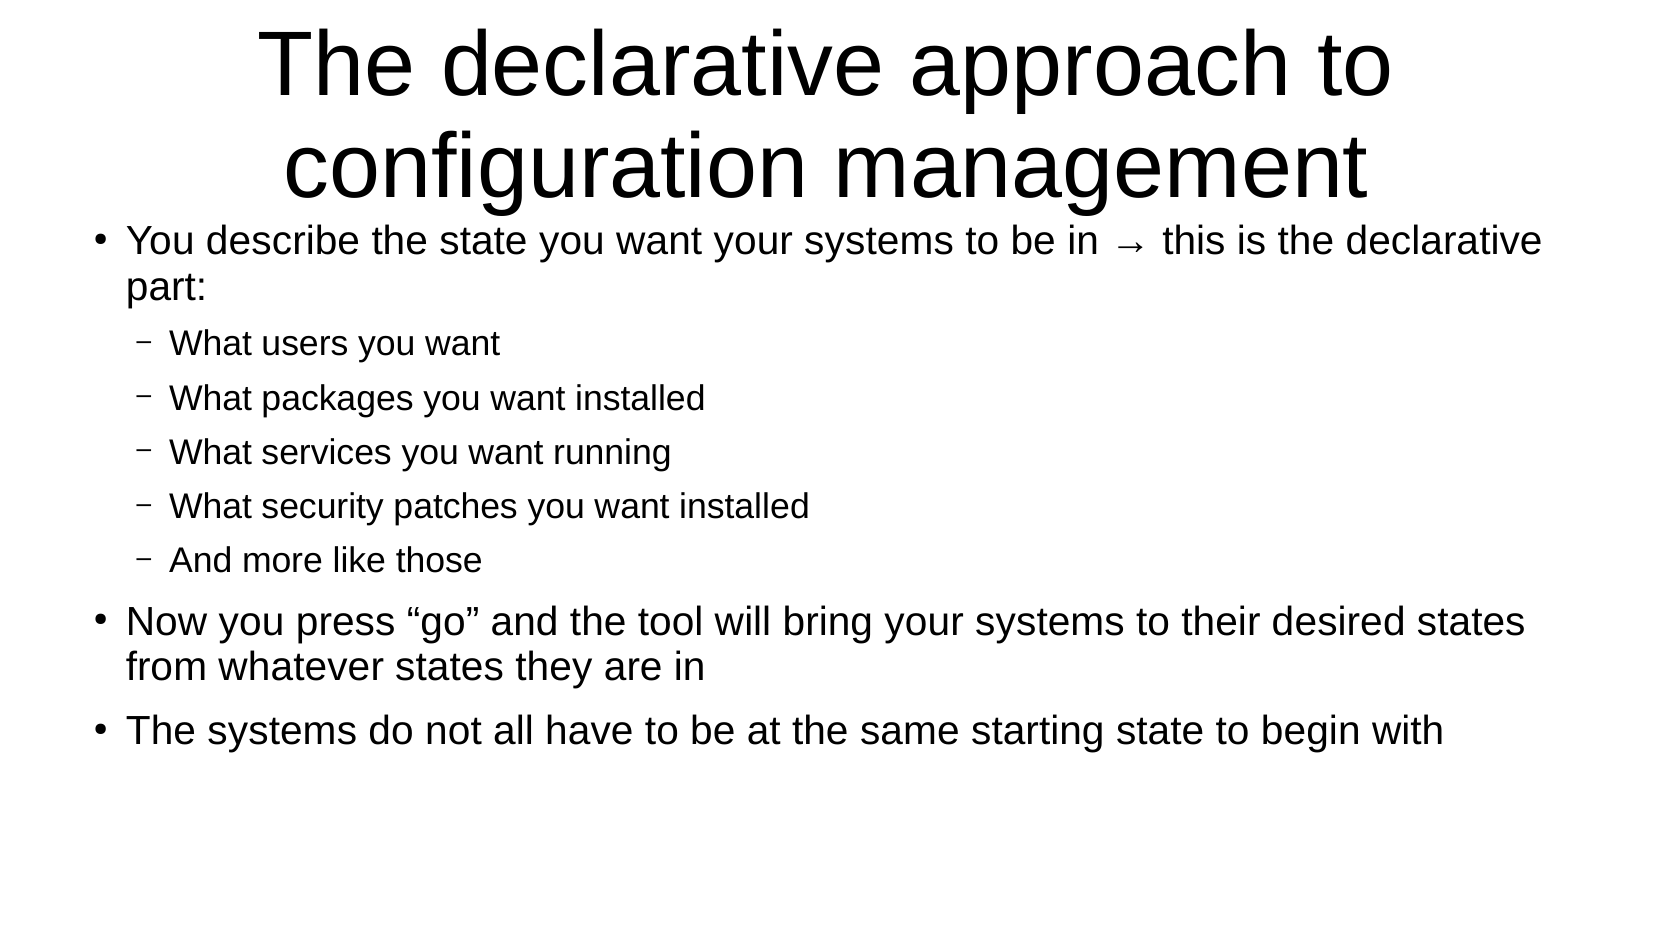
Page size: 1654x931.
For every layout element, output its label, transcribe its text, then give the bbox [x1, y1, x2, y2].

list You describe the state you want your systems to be in → this is the declarative part: What users you want What packages you want installed What services you want running What security patches you want installed And more like those Now you press “go” and the tool will bring your systems to their desired states from whatever states they are in The systems do not all have to be at the same starting state to begin with [82, 217, 1571, 758]
title The declarative approach to configuration management [82, 12, 1571, 217]
